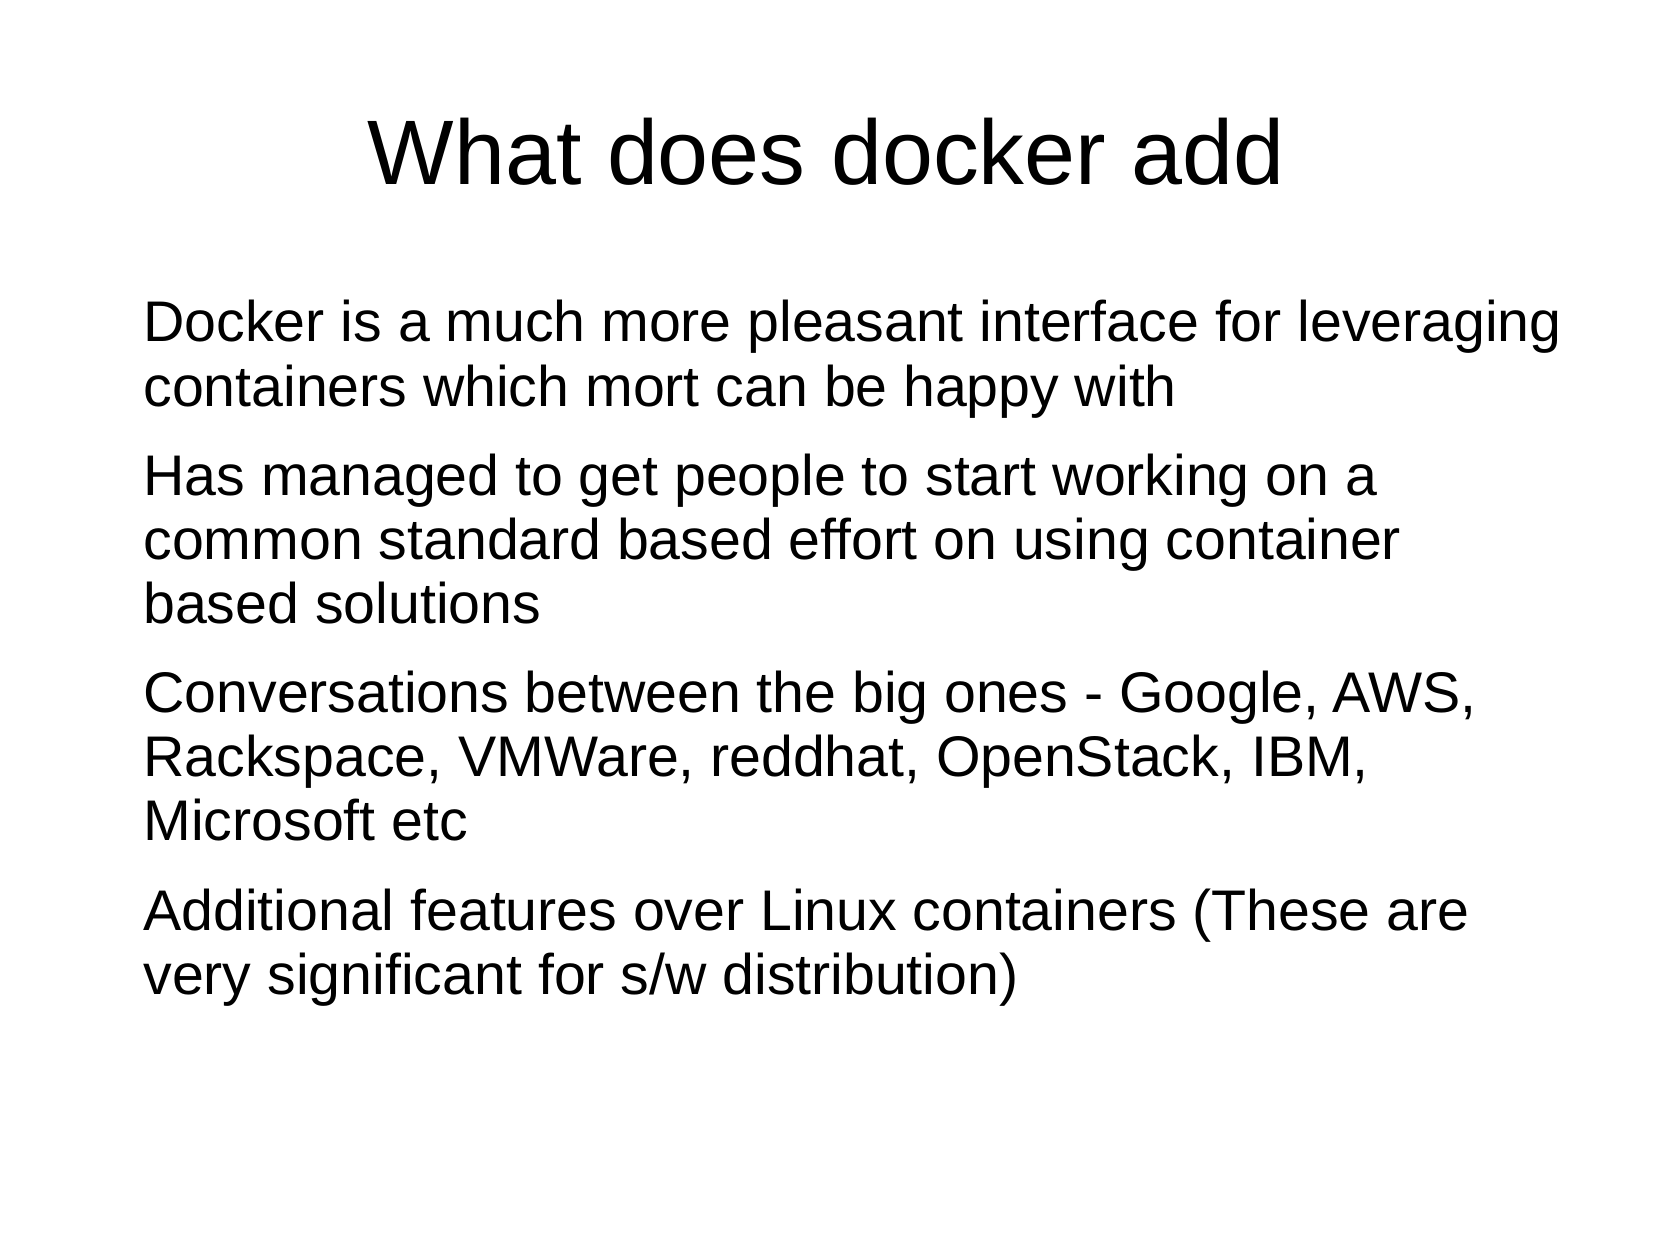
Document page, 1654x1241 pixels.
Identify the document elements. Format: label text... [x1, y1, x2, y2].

list Docker is a much more pleasant interface for leveraging containers which mort can be happy with Has managed to get people to start working on a common standard based effort on using container based solutions Conversations between the big ones - Google, AWS, Rackspace, VMWare, reddhat, OpenStack, IBM, Microsoft etc Additional features over Linux containers (These are very significant for s/w distribution) [82, 290, 1571, 1010]
title What does docker add [82, 49, 1571, 257]
